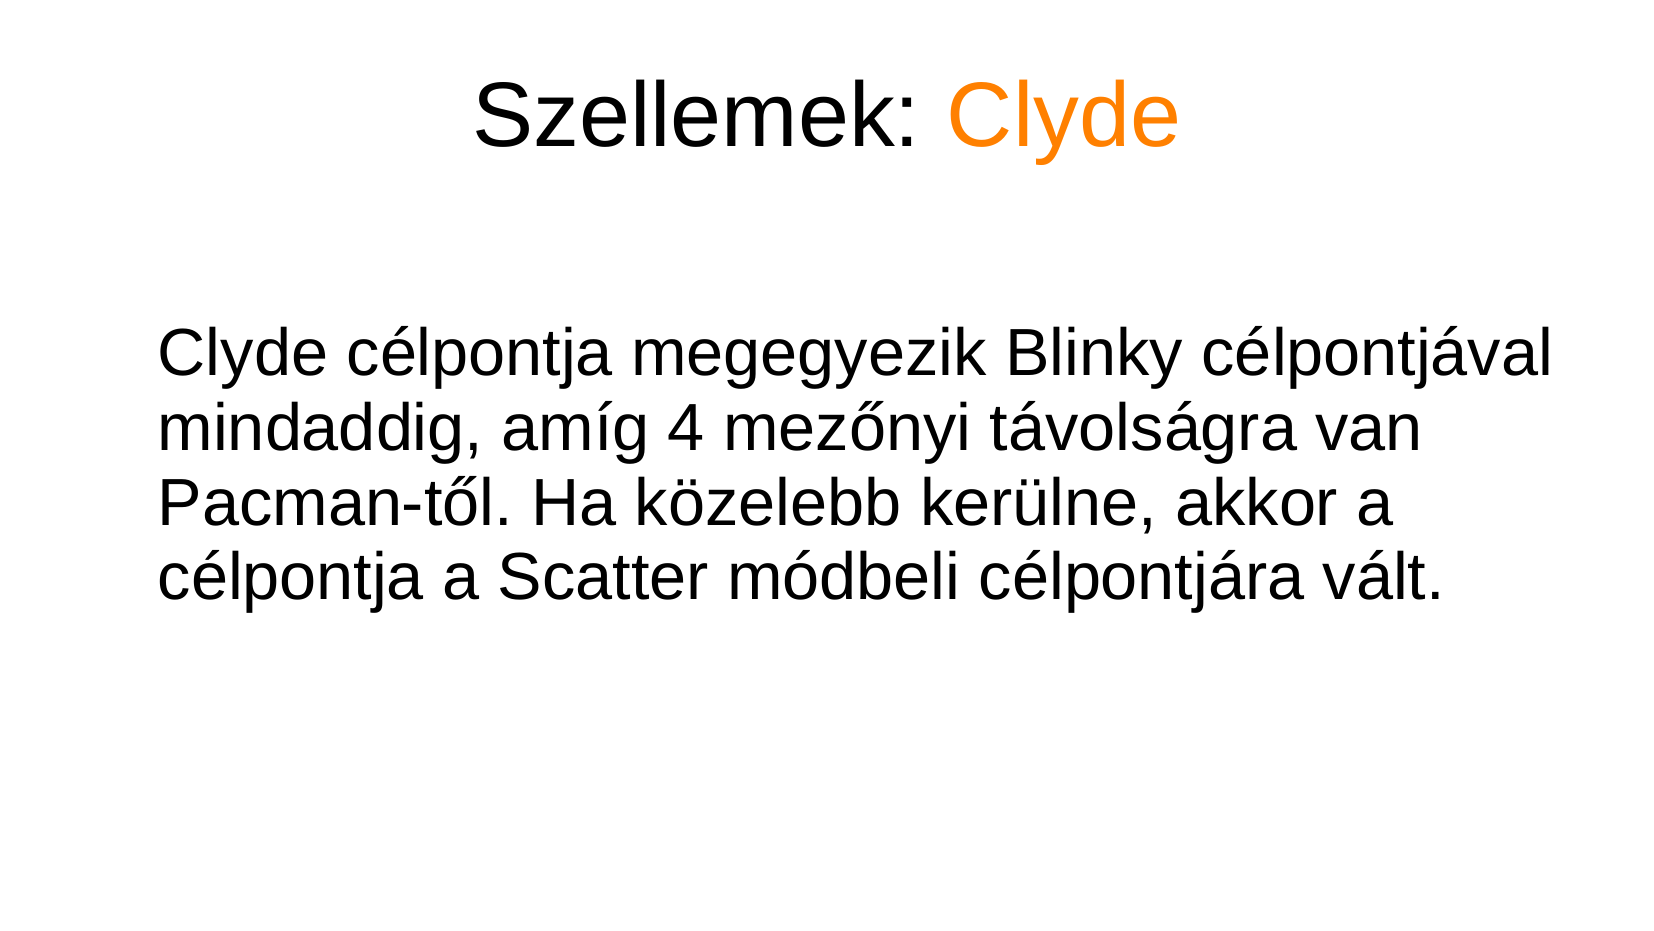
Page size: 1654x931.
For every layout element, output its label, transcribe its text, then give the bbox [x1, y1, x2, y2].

list Clyde célpontja megegyezik Blinky célpontjával mindaddig, amíg 4 mezőnyi távolságra van Pacman-től. Ha közelebb kerülne, akkor a célpontja a Scatter módbeli célpontjára vált. [86, 315, 1576, 855]
title Szellemek: Clyde [82, 37, 1571, 193]
